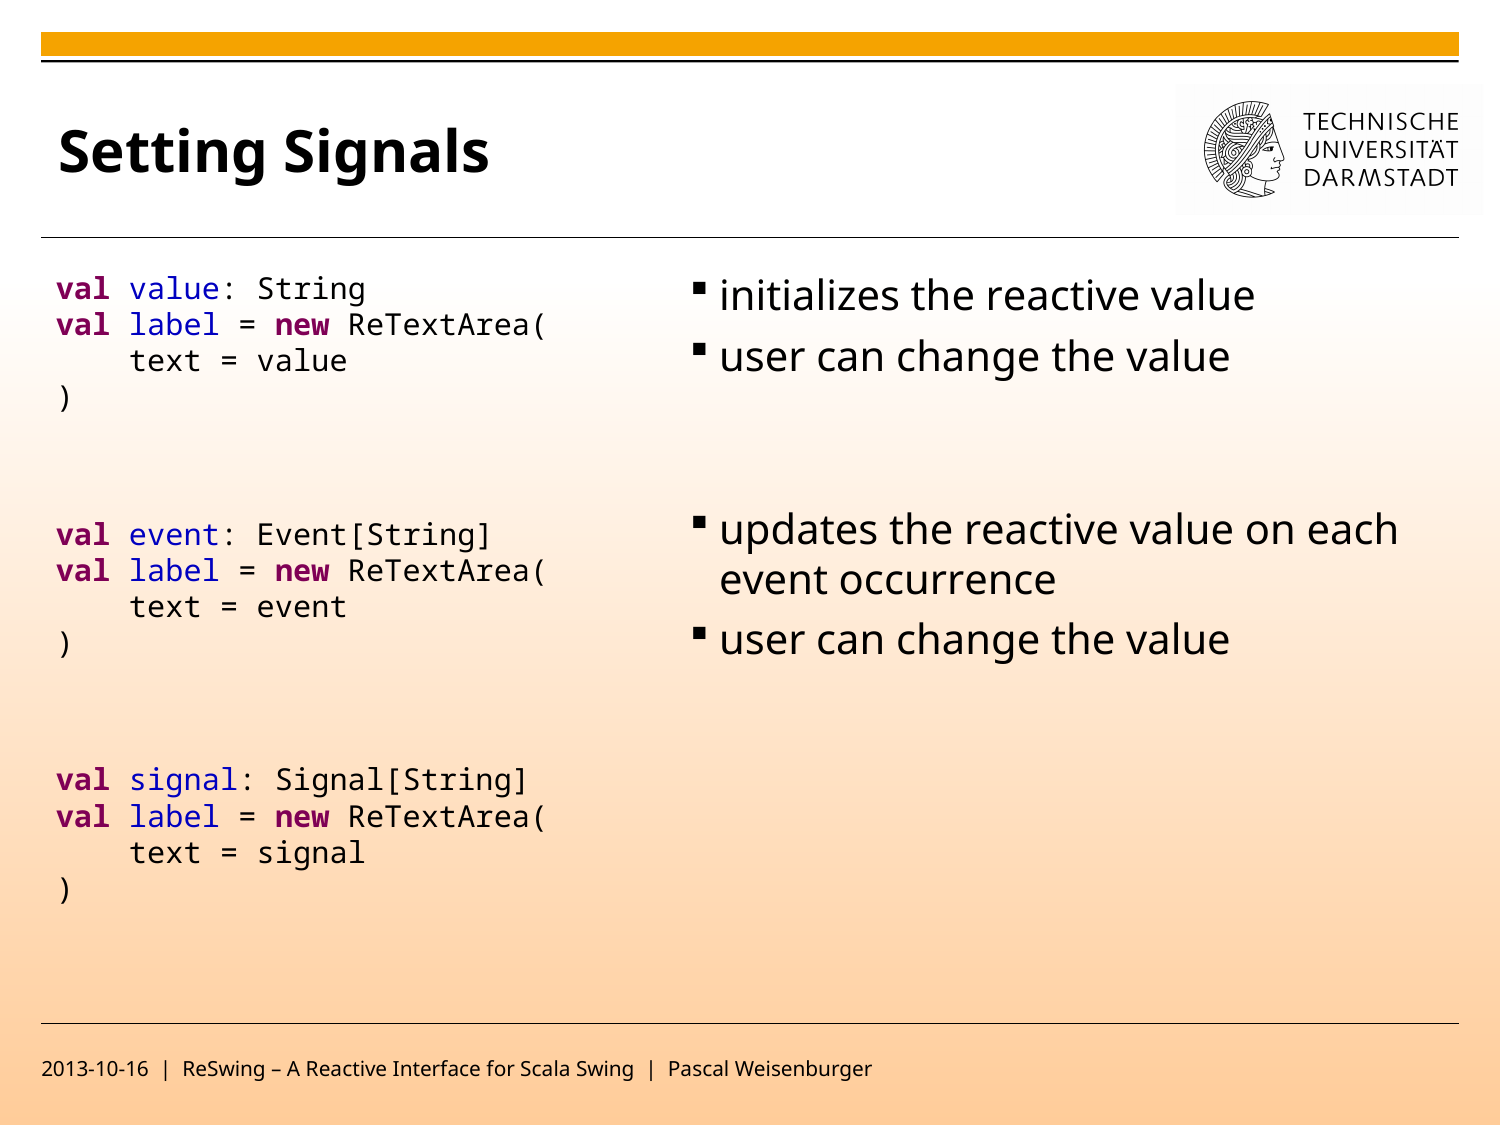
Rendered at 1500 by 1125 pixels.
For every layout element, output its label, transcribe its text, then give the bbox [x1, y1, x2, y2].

picture [1187, 84, 1484, 215]
title Setting Signals [58, 80, 1187, 218]
list val value: String val label = new ReTextArea( text = value ) val event: Event[String] val label = new ReTextArea( text = event ) val signal: Signal[String] val label = new ReTextArea( text = signal ) [41, 261, 675, 914]
list updates the reactive value on each event occurrence user can change the value [675, 495, 1459, 1000]
list initializes the reactive value user can change the value [675, 261, 1459, 495]
